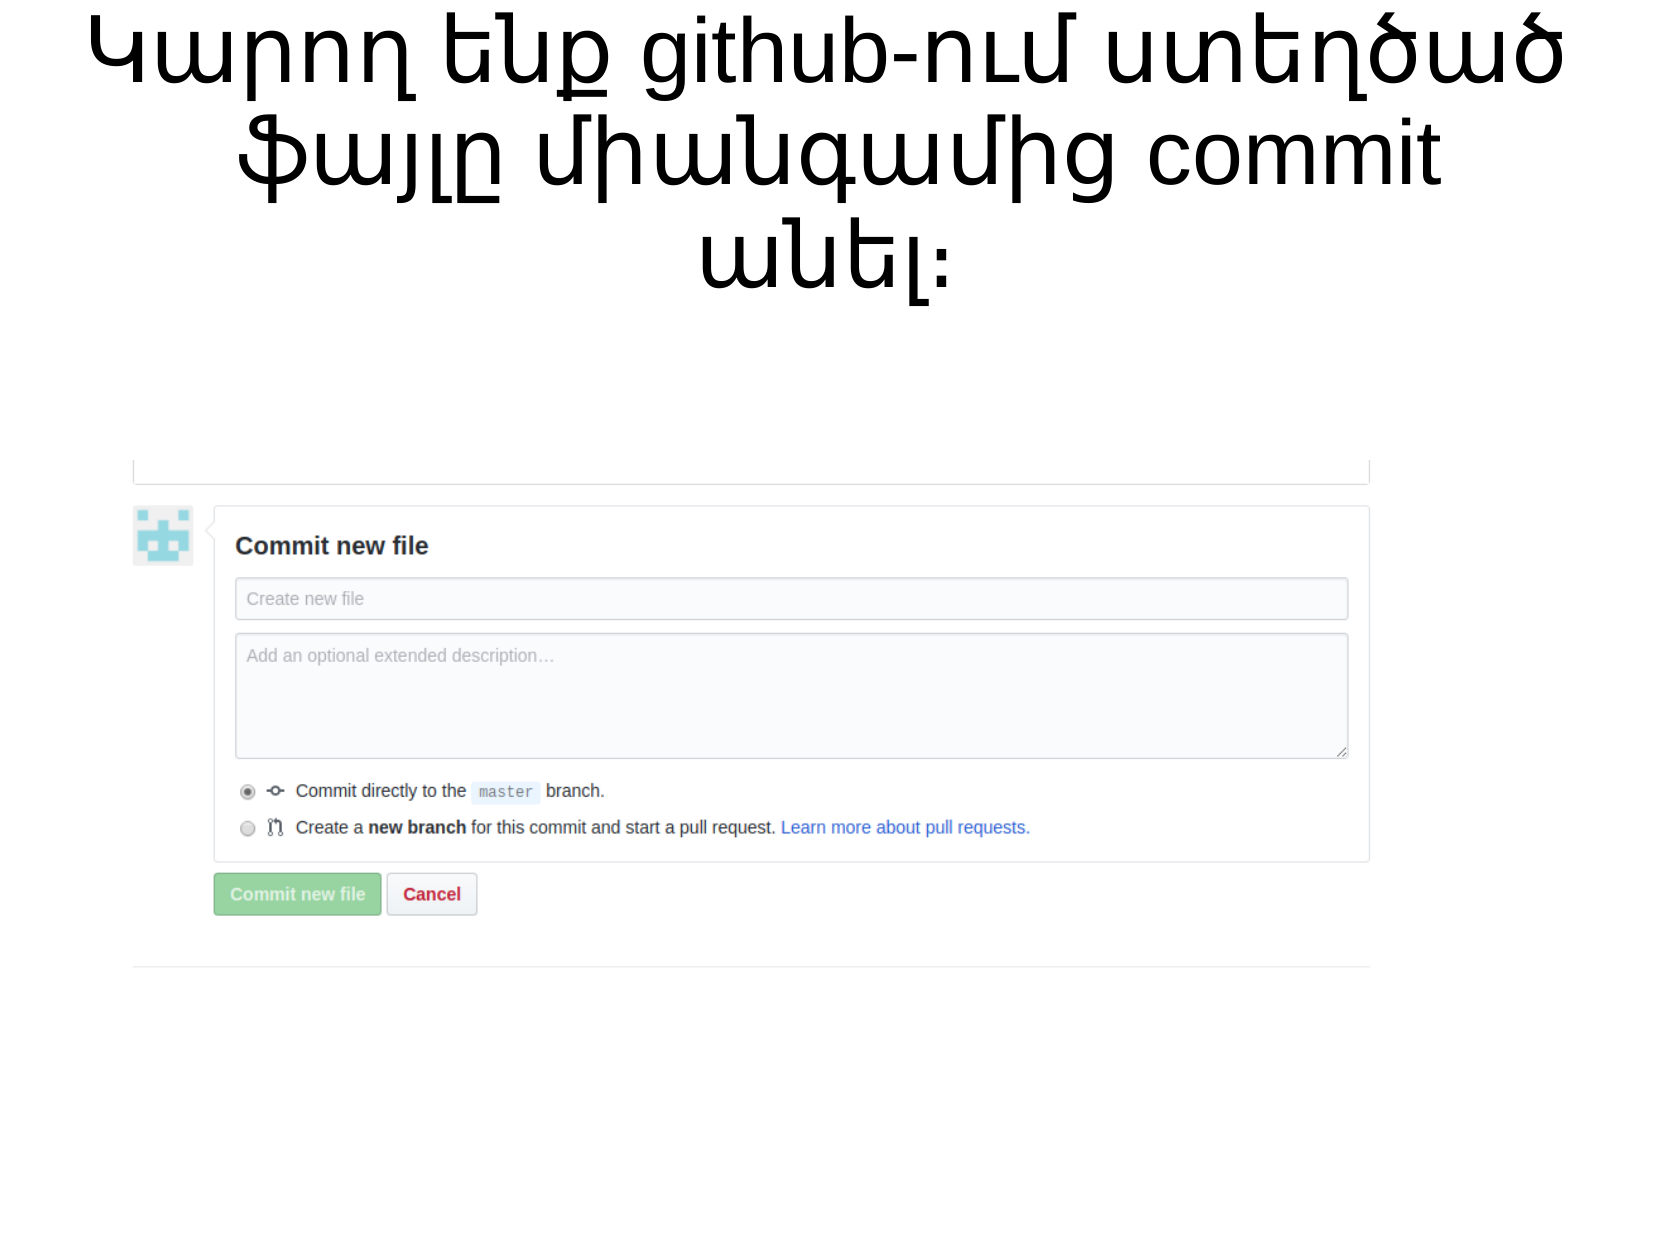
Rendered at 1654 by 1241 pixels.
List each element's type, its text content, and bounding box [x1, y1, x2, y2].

picture [97, 460, 1533, 1016]
title Կարող ենք github-ում ստեղծած ֆայլը միանգամից commit անել։ [82, 0, 1571, 307]
